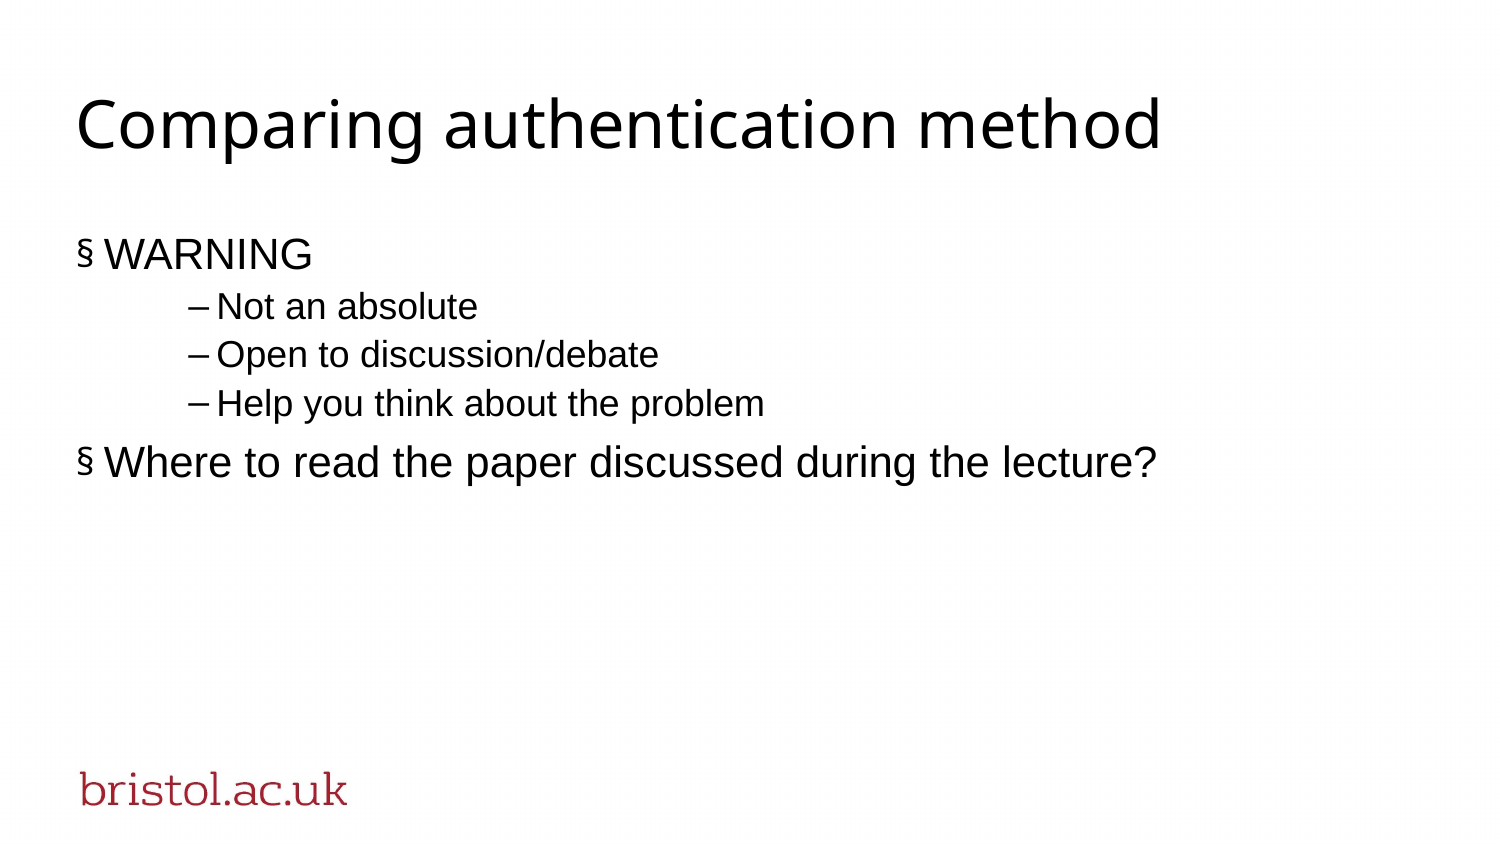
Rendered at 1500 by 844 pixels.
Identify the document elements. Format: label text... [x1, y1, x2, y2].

list WARNING Not an absolute Open to discussion/debate Help you think about the problem Where to read the paper discussed during the lecture? [60, 224, 1440, 699]
title Comparing authentication method [60, 44, 1440, 209]
